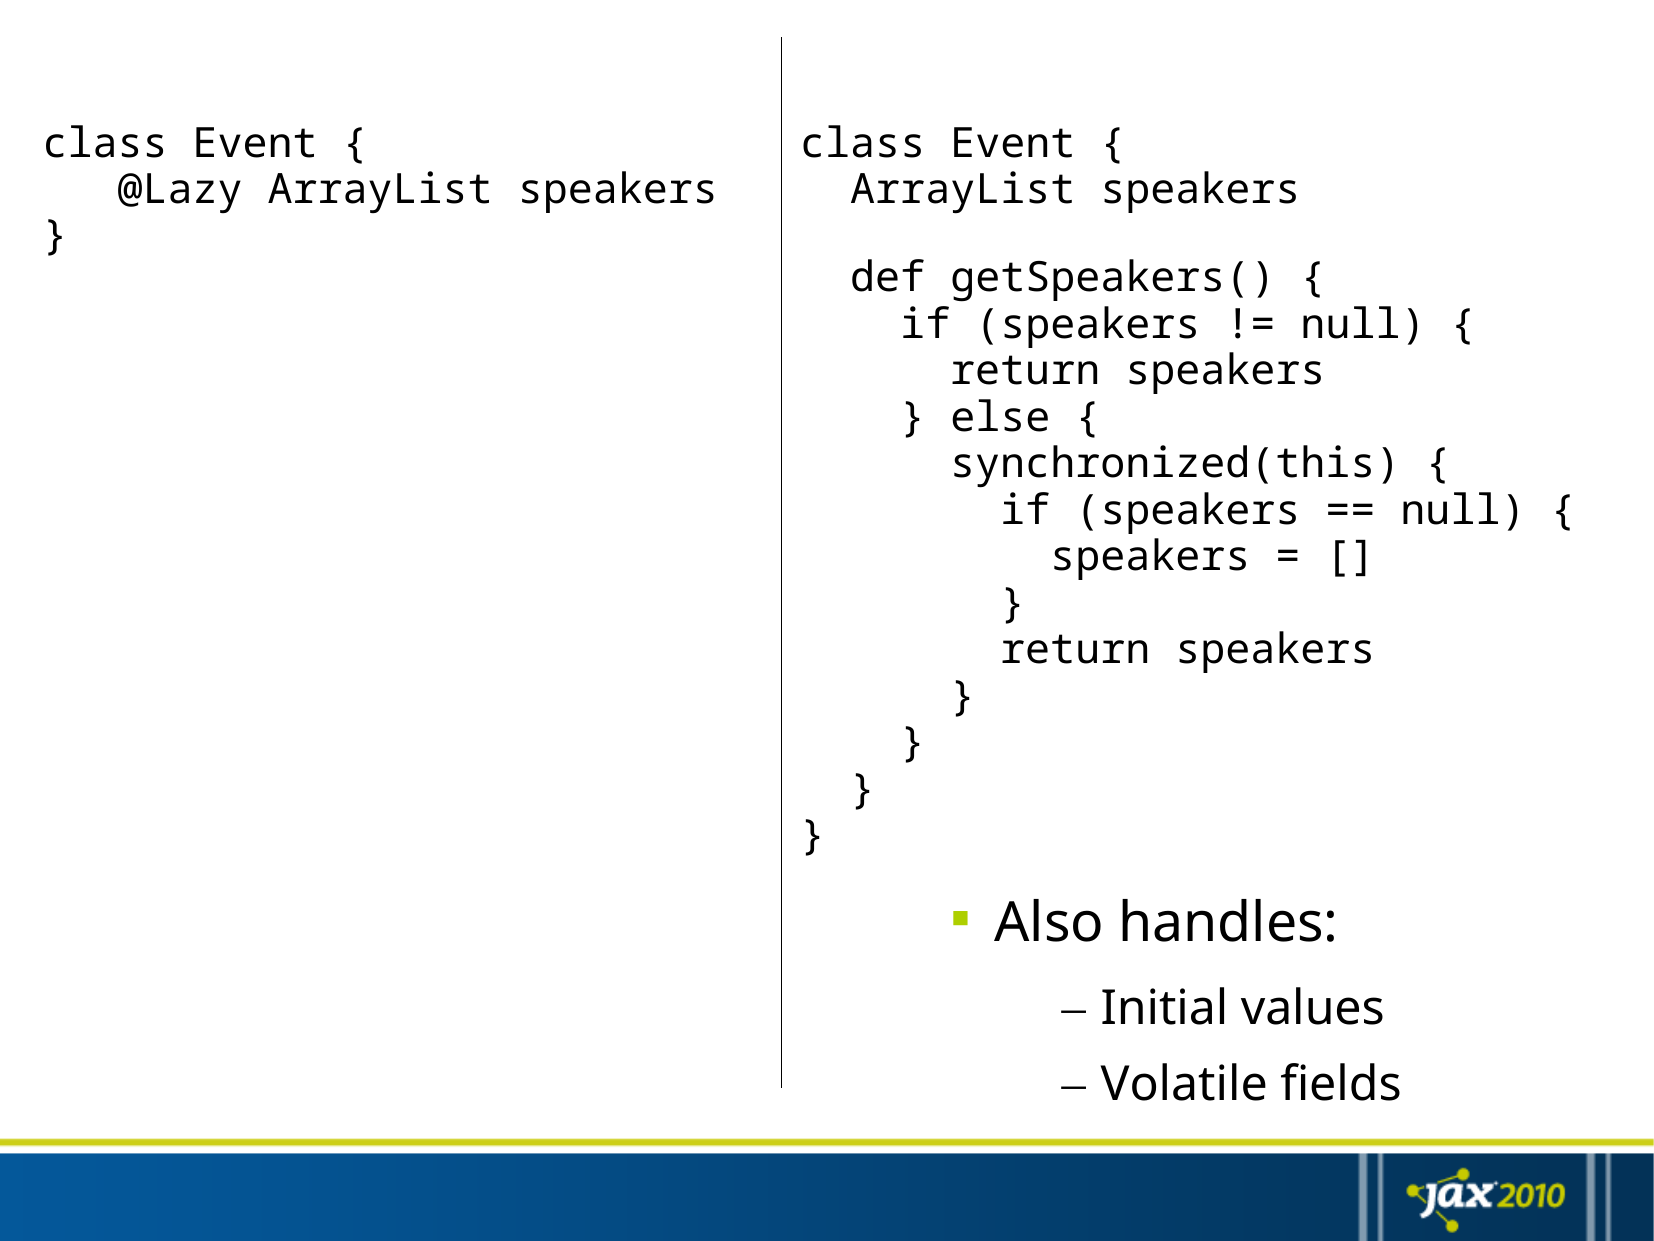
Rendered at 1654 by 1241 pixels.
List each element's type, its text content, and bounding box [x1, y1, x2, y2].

picture [0, 0, 1654, 1241]
text_box class Event { @Lazy ArrayList speakers } [27, 112, 785, 1088]
text_box class Event { ArrayList speakers def getSpeakers() { if (speakers != null) { return speakers } else { synchronized(this) { if (speakers == null) { speakers = [] } return speakers } } } } [785, 112, 1654, 1088]
list Also handles: Initial values Volatile fields [937, 888, 1613, 1114]
